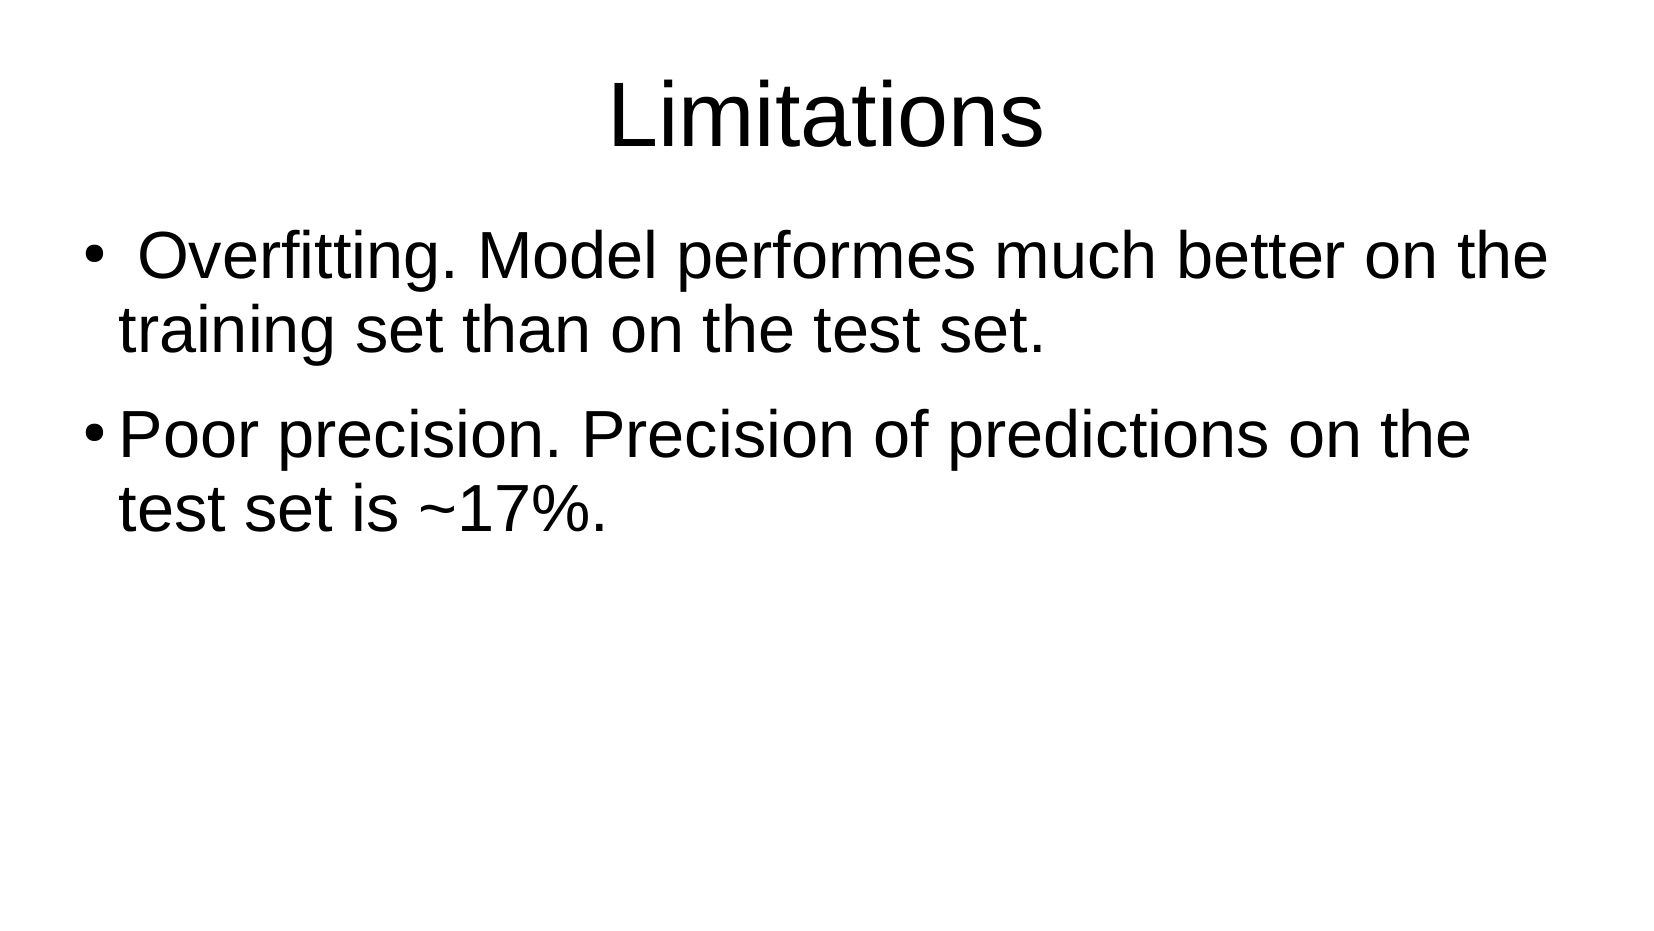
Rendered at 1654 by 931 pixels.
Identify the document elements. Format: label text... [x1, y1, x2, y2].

title Limitations [82, 37, 1571, 193]
list Overfitting. Model performes much better on the training set than on the test set. Poor precision. Precision of predictions on the test set is ~17%. [82, 217, 1571, 758]
